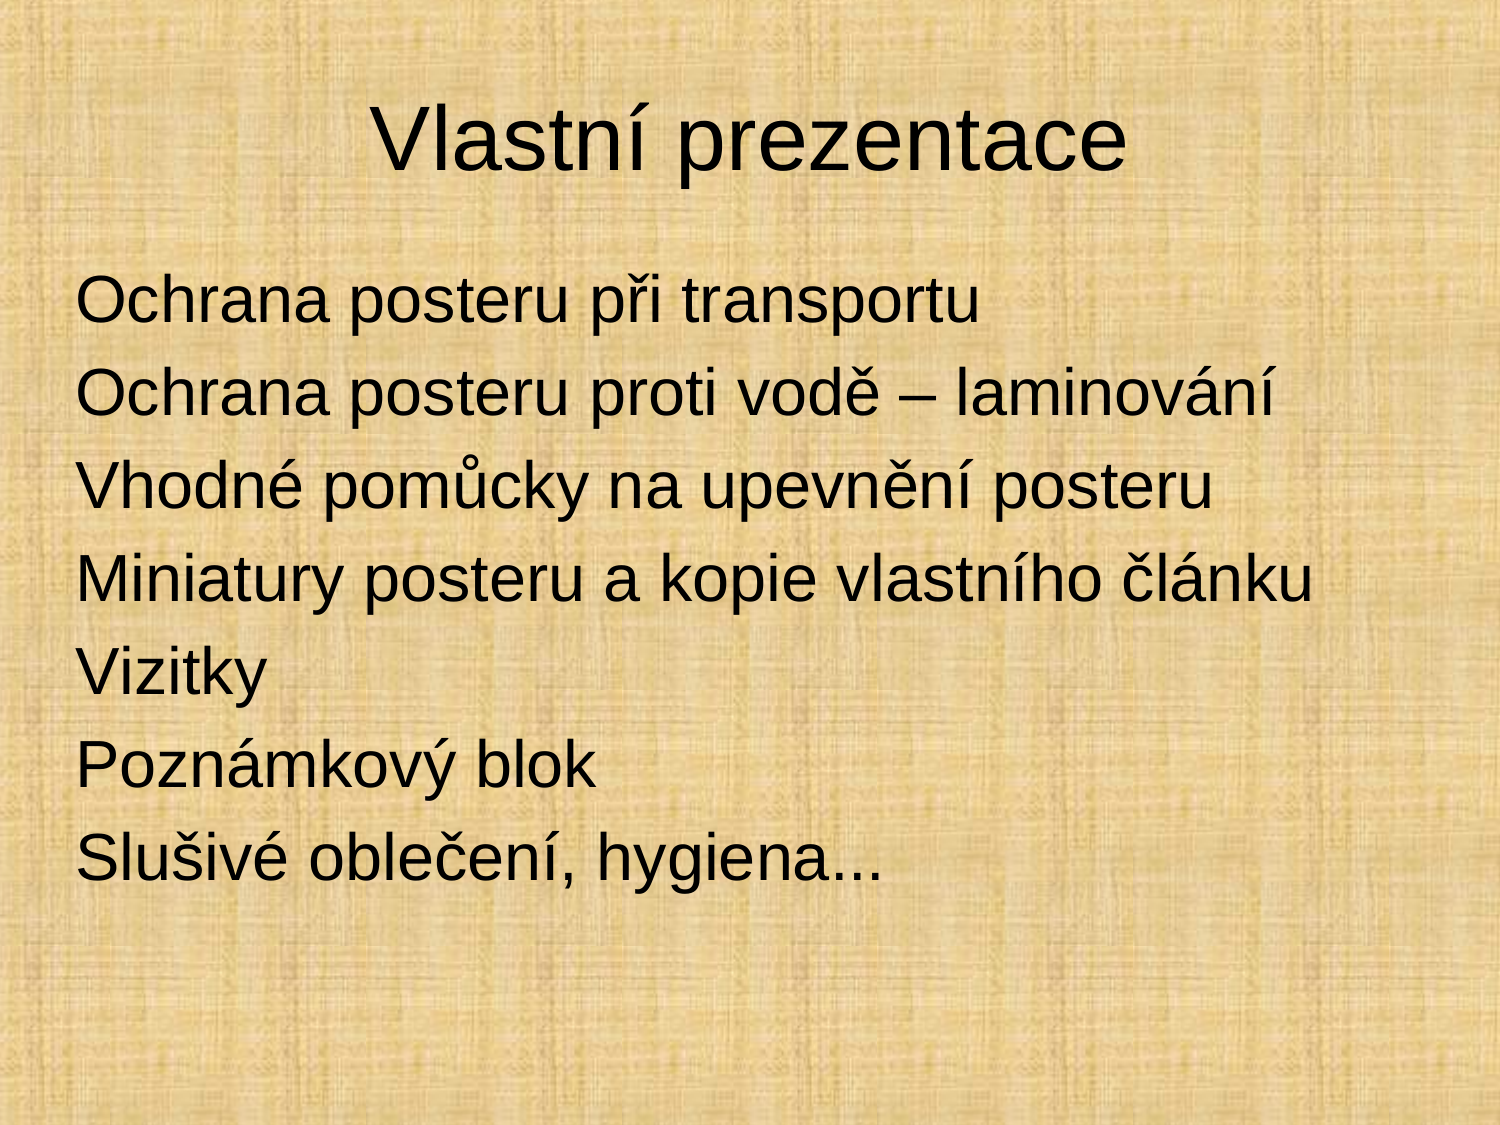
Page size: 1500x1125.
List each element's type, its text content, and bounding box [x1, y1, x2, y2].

picture [0, 0, 1500, 1125]
title Vlastní prezentace [75, 45, 1426, 233]
list Ochrana posteru při transportu Ochrana posteru proti vodě – laminování Vhodné pomůcky na upevnění posteru Miniatury posteru a kopie vlastního článku Vizitky Poznámkový blok Slušivé oblečení, hygiena... [75, 262, 1426, 1006]
